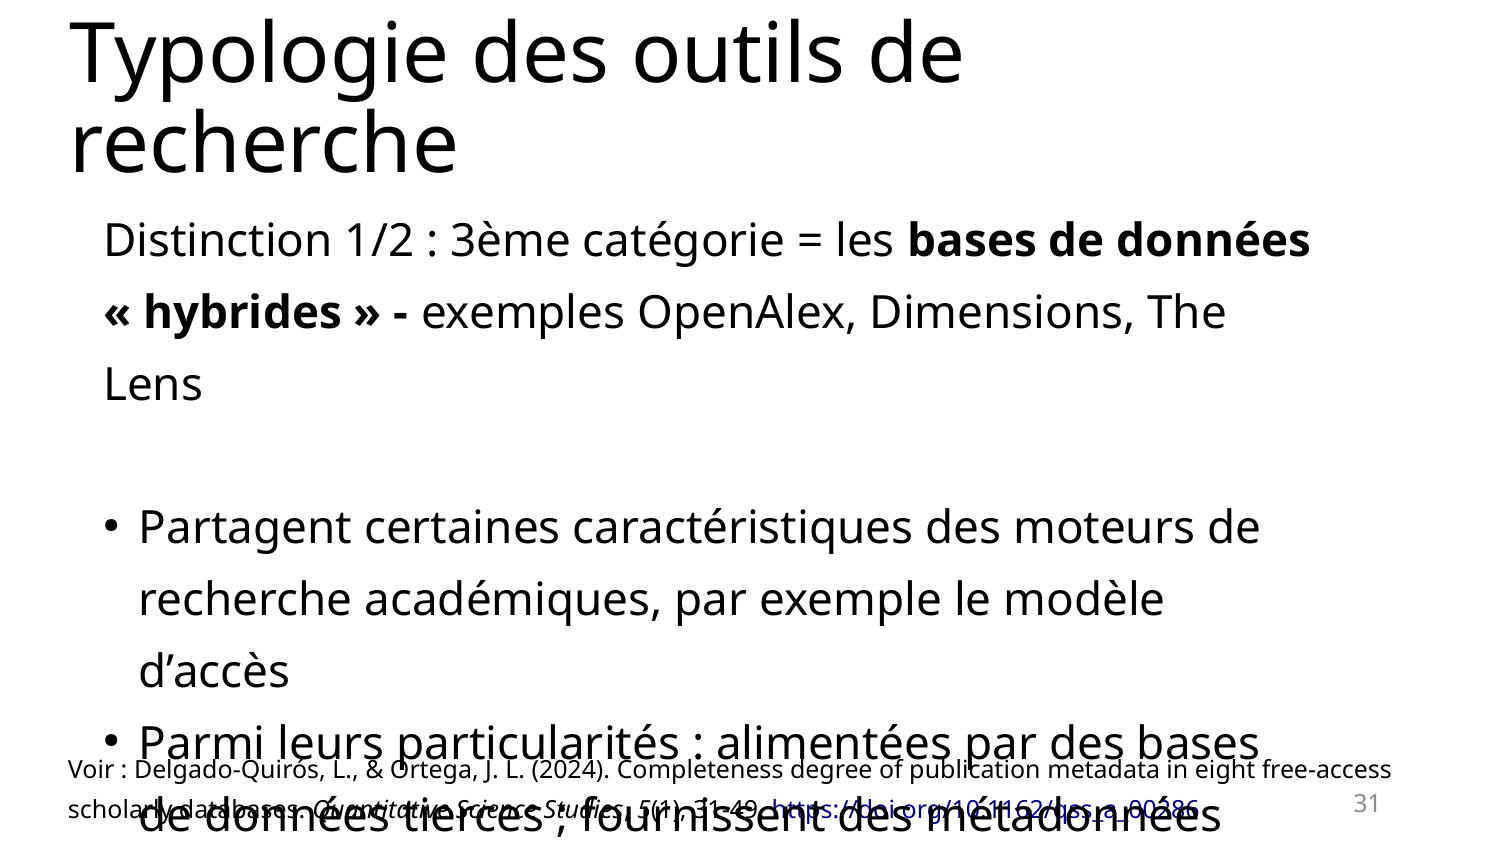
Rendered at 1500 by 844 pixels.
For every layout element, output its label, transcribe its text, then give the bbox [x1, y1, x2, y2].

title Typologie des outils de recherche [55, 18, 1349, 183]
text_box Voir : Delgado-Quirós, L., & Ortega, J. L. (2024). Completeness degree of publication metadata in eight free-access scholarly databases. Quantitative Science Studies, 5(1), 31‑49. https://doi.org/10.1162/qss_a_00286 [53, 739, 1477, 813]
text_box Distinction 1/2 : 3ème catégorie = les bases de données « hybrides » - exemples OpenAlex, Dimensions, The Lens Partagent certaines caractéristiques des moteurs de recherche académiques, par exemple le modèle d’accès Parmi leurs particularités : alimentées par des bases de données tierces ; fournissent des métadonnées plus complètes et en plus grand nombre que les moteurs de recherche [88, 190, 1329, 732]
